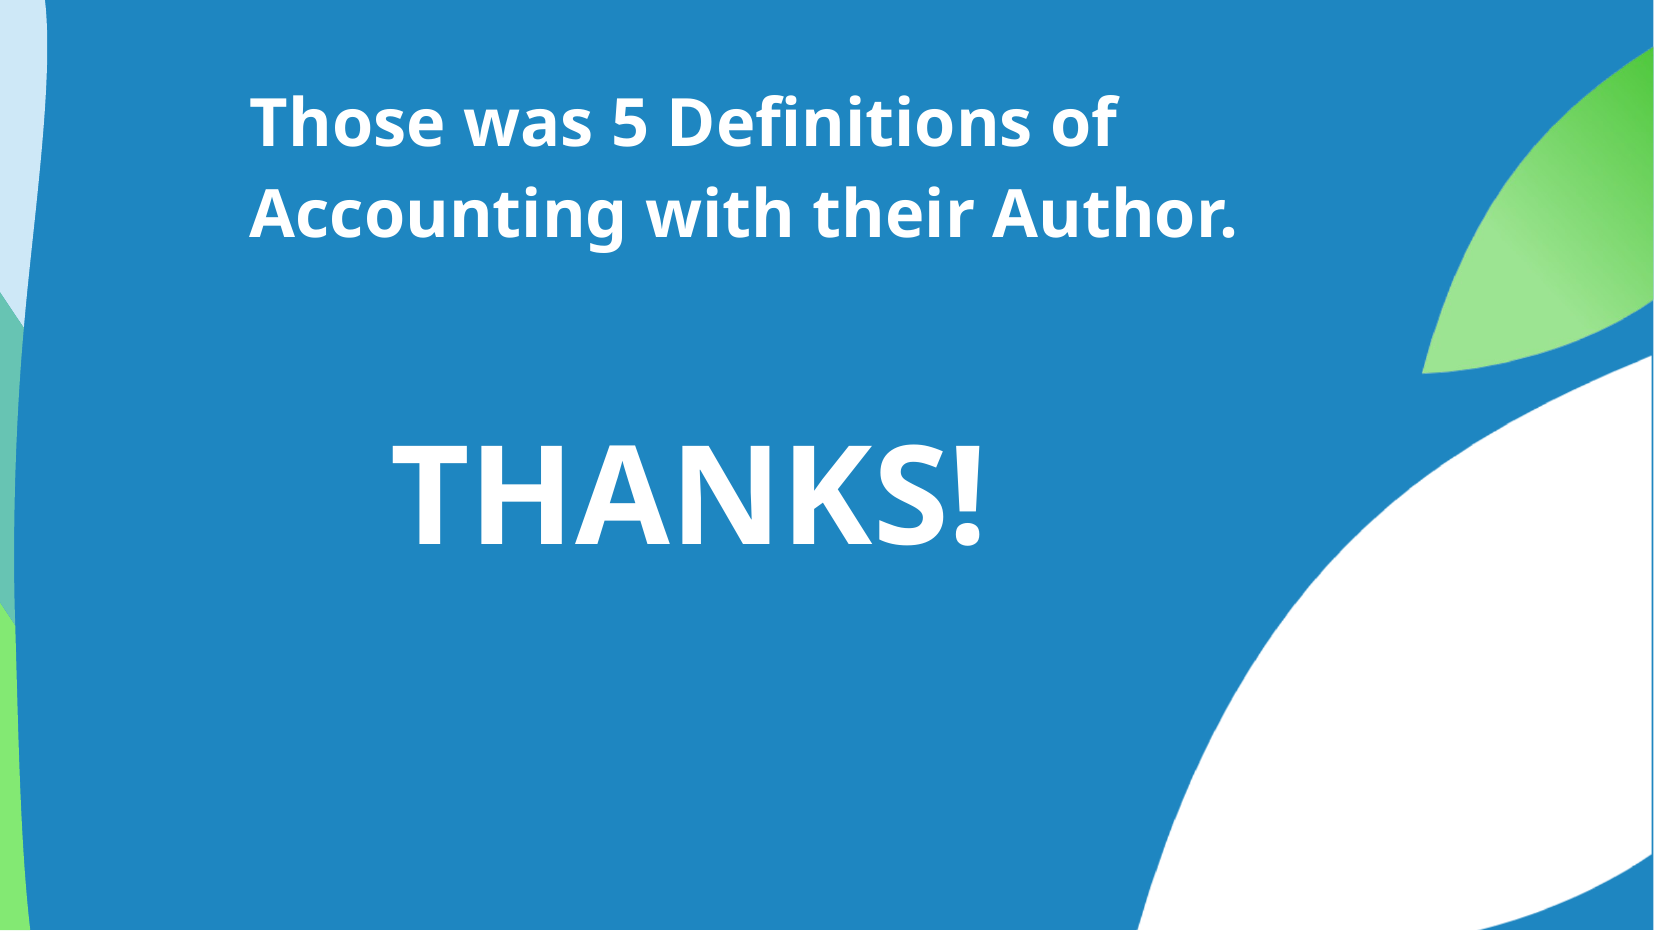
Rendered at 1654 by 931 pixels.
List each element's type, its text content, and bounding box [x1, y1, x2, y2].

list Those was 5 Definitions of Accounting with their Author. [178, 75, 1426, 260]
title THANKS! [66, 344, 1313, 638]
picture [1138, 47, 1654, 931]
